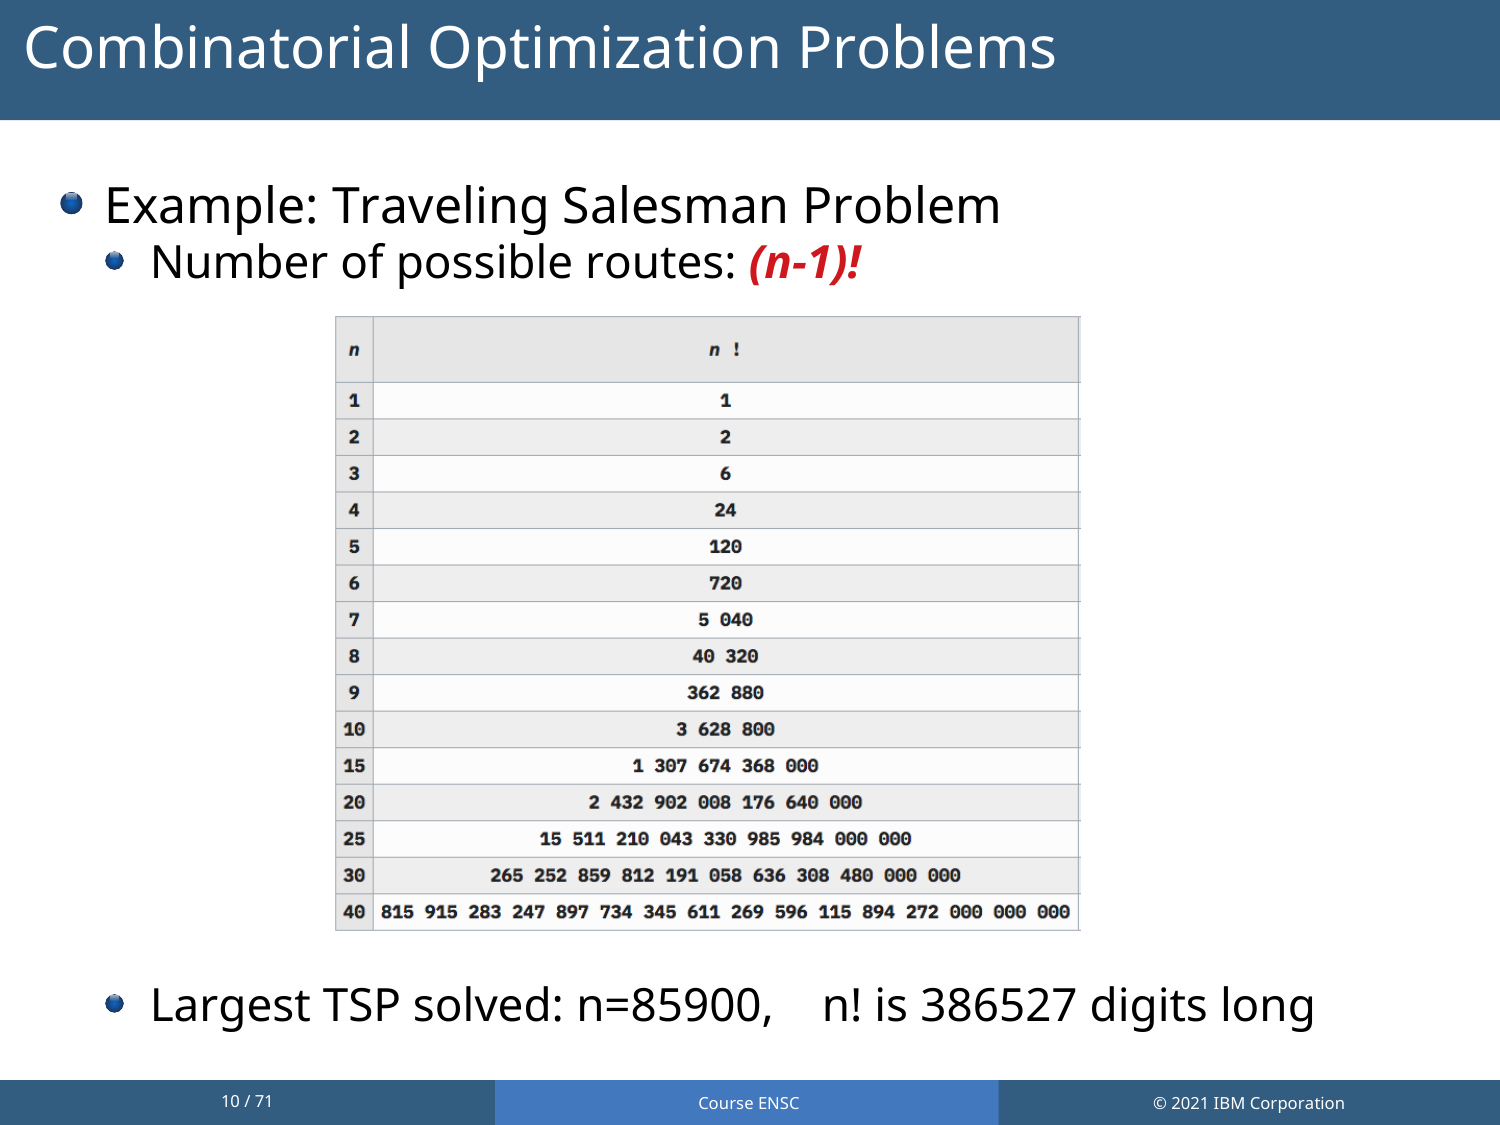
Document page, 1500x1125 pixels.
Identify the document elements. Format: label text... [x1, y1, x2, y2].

list Example: Traveling Salesman Problem Number of possible routes: (n-1)! Largest TSP solved: n=85900, n! is 386527 digits long [45, 165, 1441, 1039]
title Combinatorial Optimization Problems [0, 0, 1500, 121]
picture [330, 313, 1081, 934]
